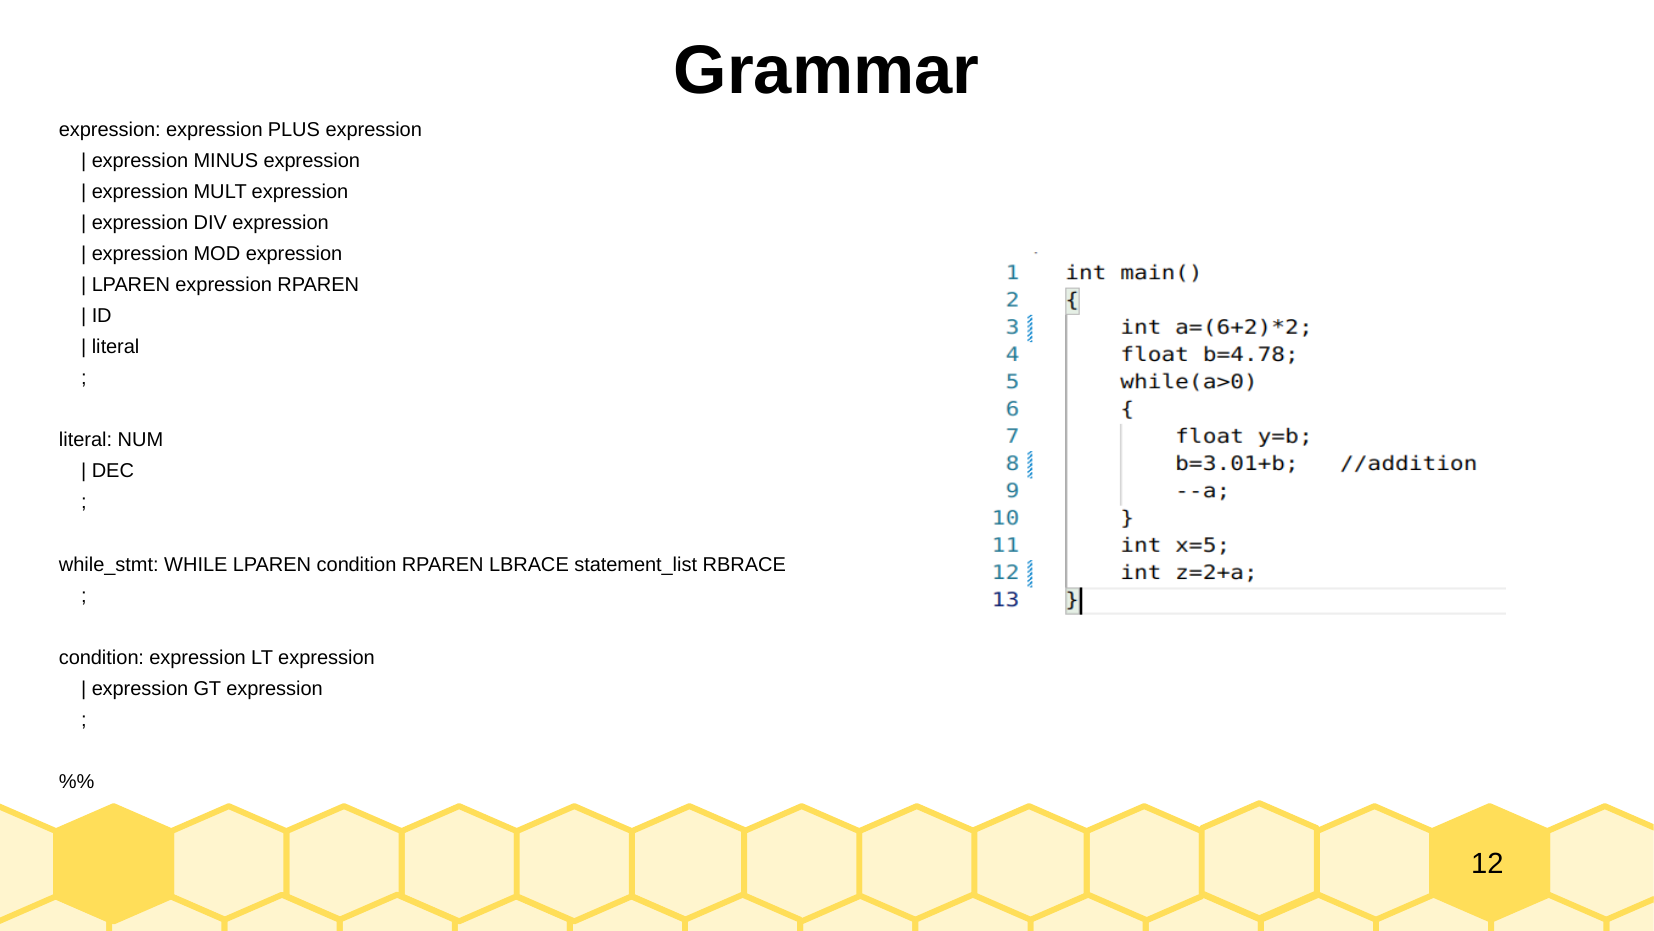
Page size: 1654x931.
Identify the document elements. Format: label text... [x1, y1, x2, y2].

picture [974, 252, 1506, 621]
list expression: expression PLUS expression | expression MINUS expression | expression MULT expression | expression DIV expression | expression MOD expression | LPAREN expression RPAREN | ID | literal ; literal: NUM | DEC ; while_stmt: WHILE LPAREN condition RPAREN LBRACE statement_list RBRACE ; condition: expression LT expression | expression GT expression ; %% [59, 118, 1574, 798]
title Grammar [82, 0, 1571, 118]
